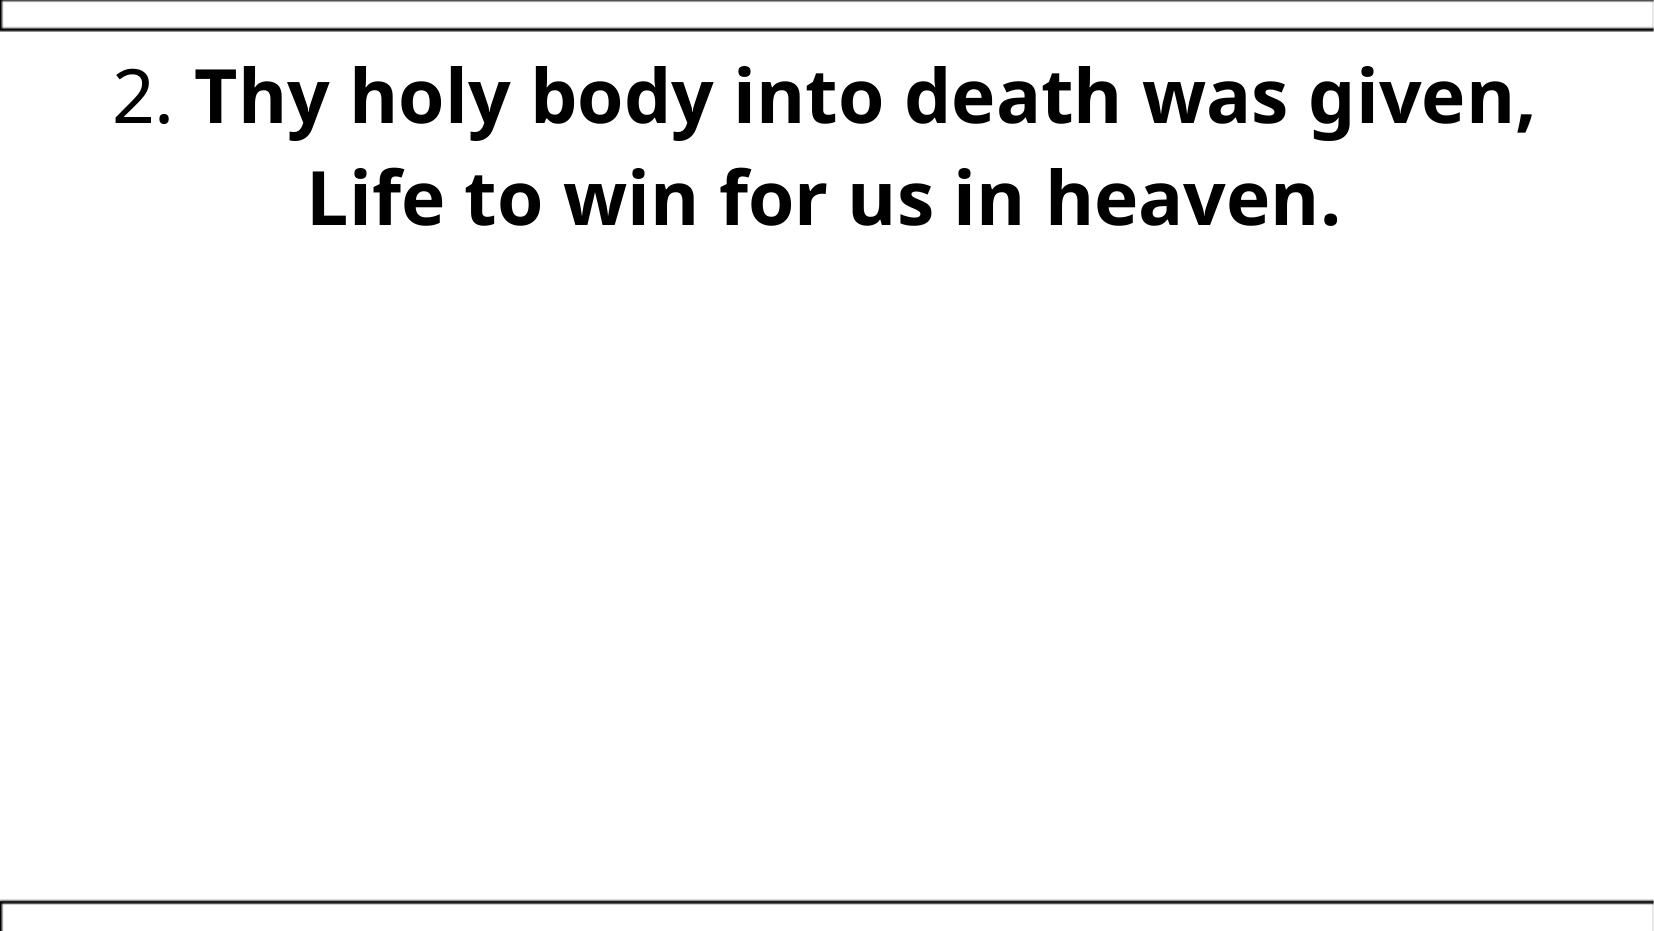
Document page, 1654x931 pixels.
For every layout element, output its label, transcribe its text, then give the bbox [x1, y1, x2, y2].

text_box 2. Thy holy body into death was given, Life to win for us in heaven. [88, 35, 1562, 282]
picture [0, 0, 1654, 931]
